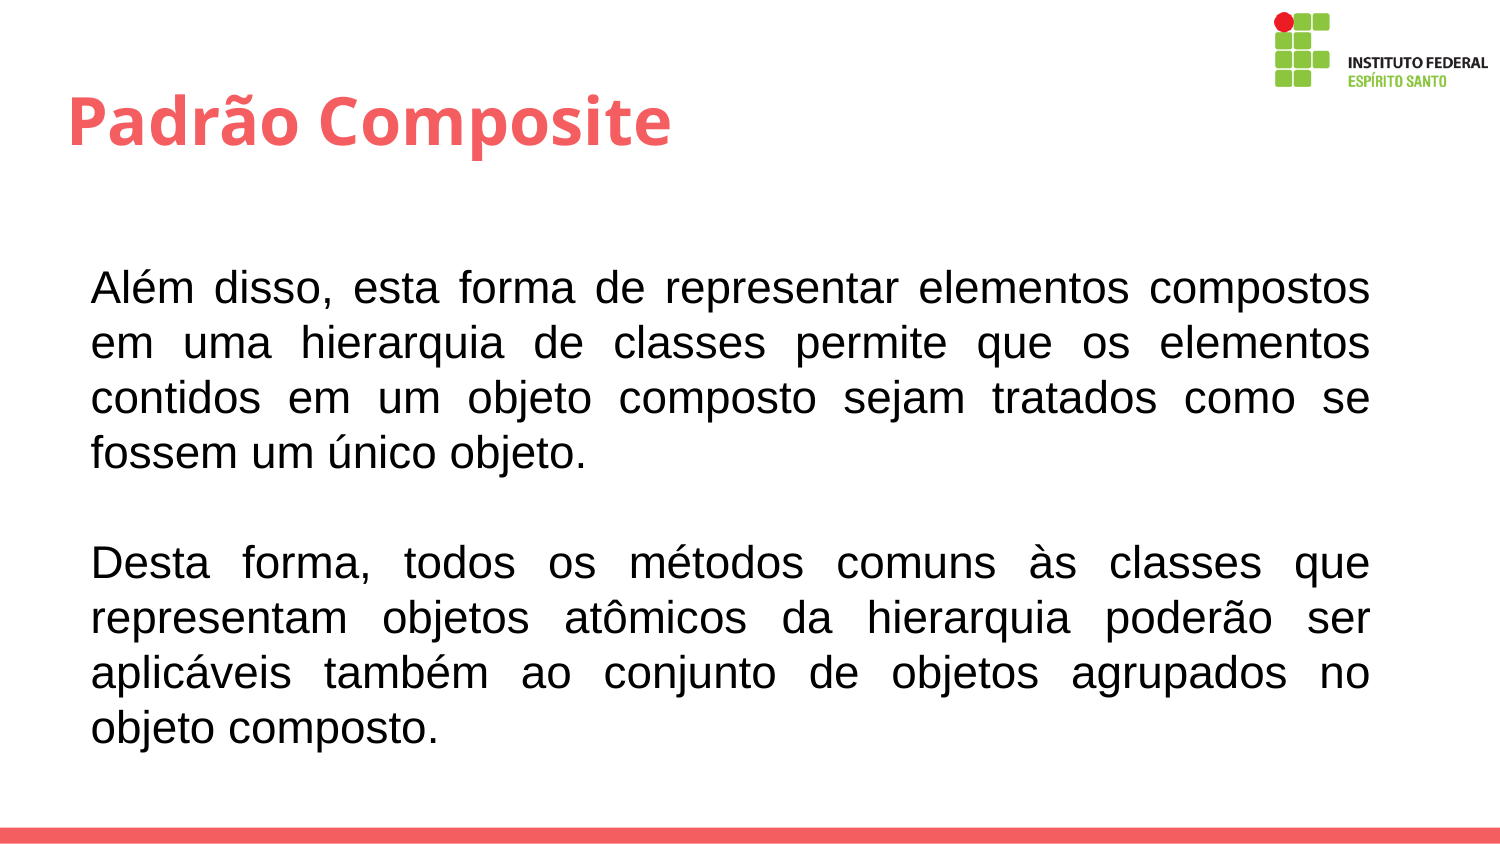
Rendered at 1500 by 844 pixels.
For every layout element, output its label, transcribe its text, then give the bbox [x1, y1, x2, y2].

text_box Além disso, esta forma de representar elementos compostos em uma hierarquia de classes permite que os elementos contidos em um objeto composto sejam tratados como se fossem um único objeto. Desta forma, todos os métodos comuns às classes que representam objetos atômicos da hierarquia poderão ser aplicáveis também ao conjunto de objetos agrupados no objeto composto. [75, 213, 1387, 797]
picture [1274, 12, 1488, 87]
title Padrão Composite [51, 64, 1449, 167]
